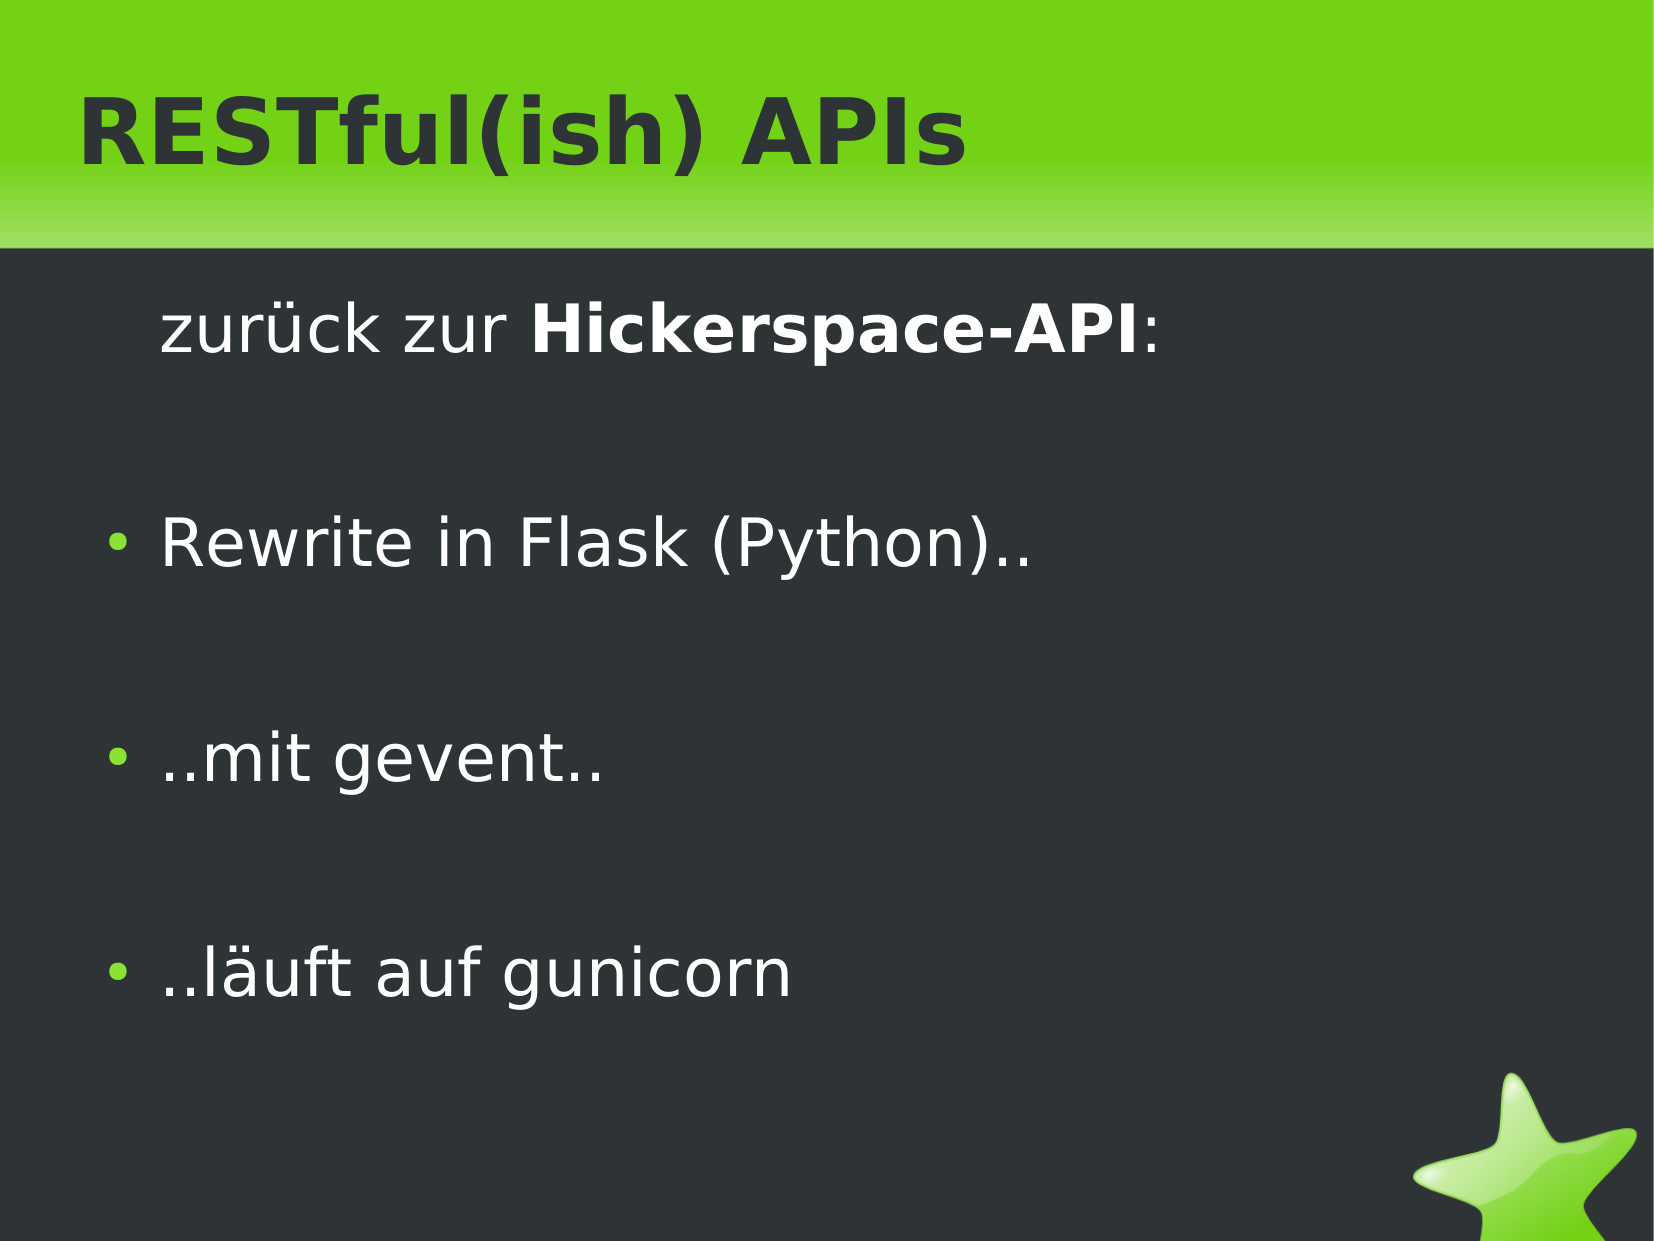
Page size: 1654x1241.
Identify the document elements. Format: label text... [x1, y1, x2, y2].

title RESTful(ish) APIs [76, 29, 1565, 237]
picture [0, 0, 1654, 1241]
list zurück zur Hickerspace-API: Rewrite in Flask (Python).. ..mit gevent.. ..läuft auf gunicorn [70, 290, 1559, 1182]
